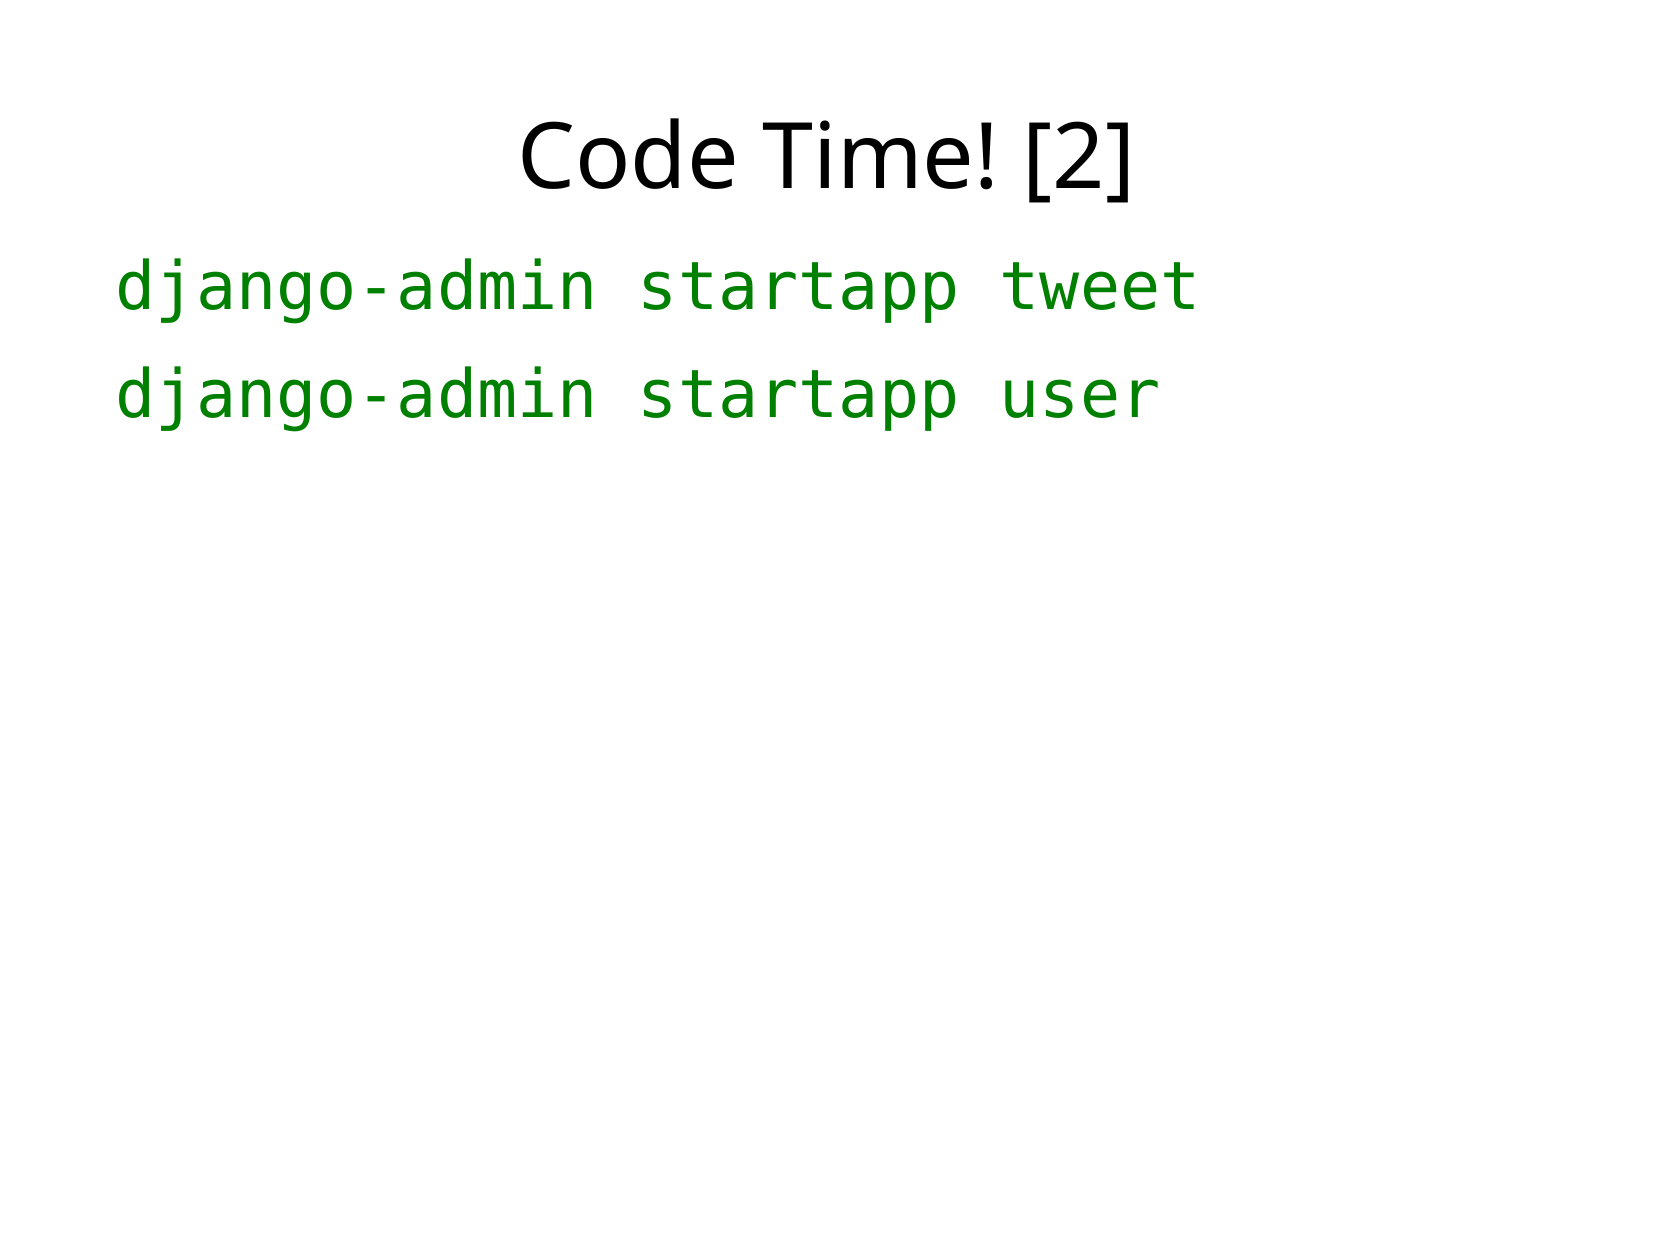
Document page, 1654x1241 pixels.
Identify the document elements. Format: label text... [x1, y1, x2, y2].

list django-admin startapp tweet django-admin startapp user [44, 248, 1583, 1151]
title Code Time! [2] [82, 49, 1571, 248]
